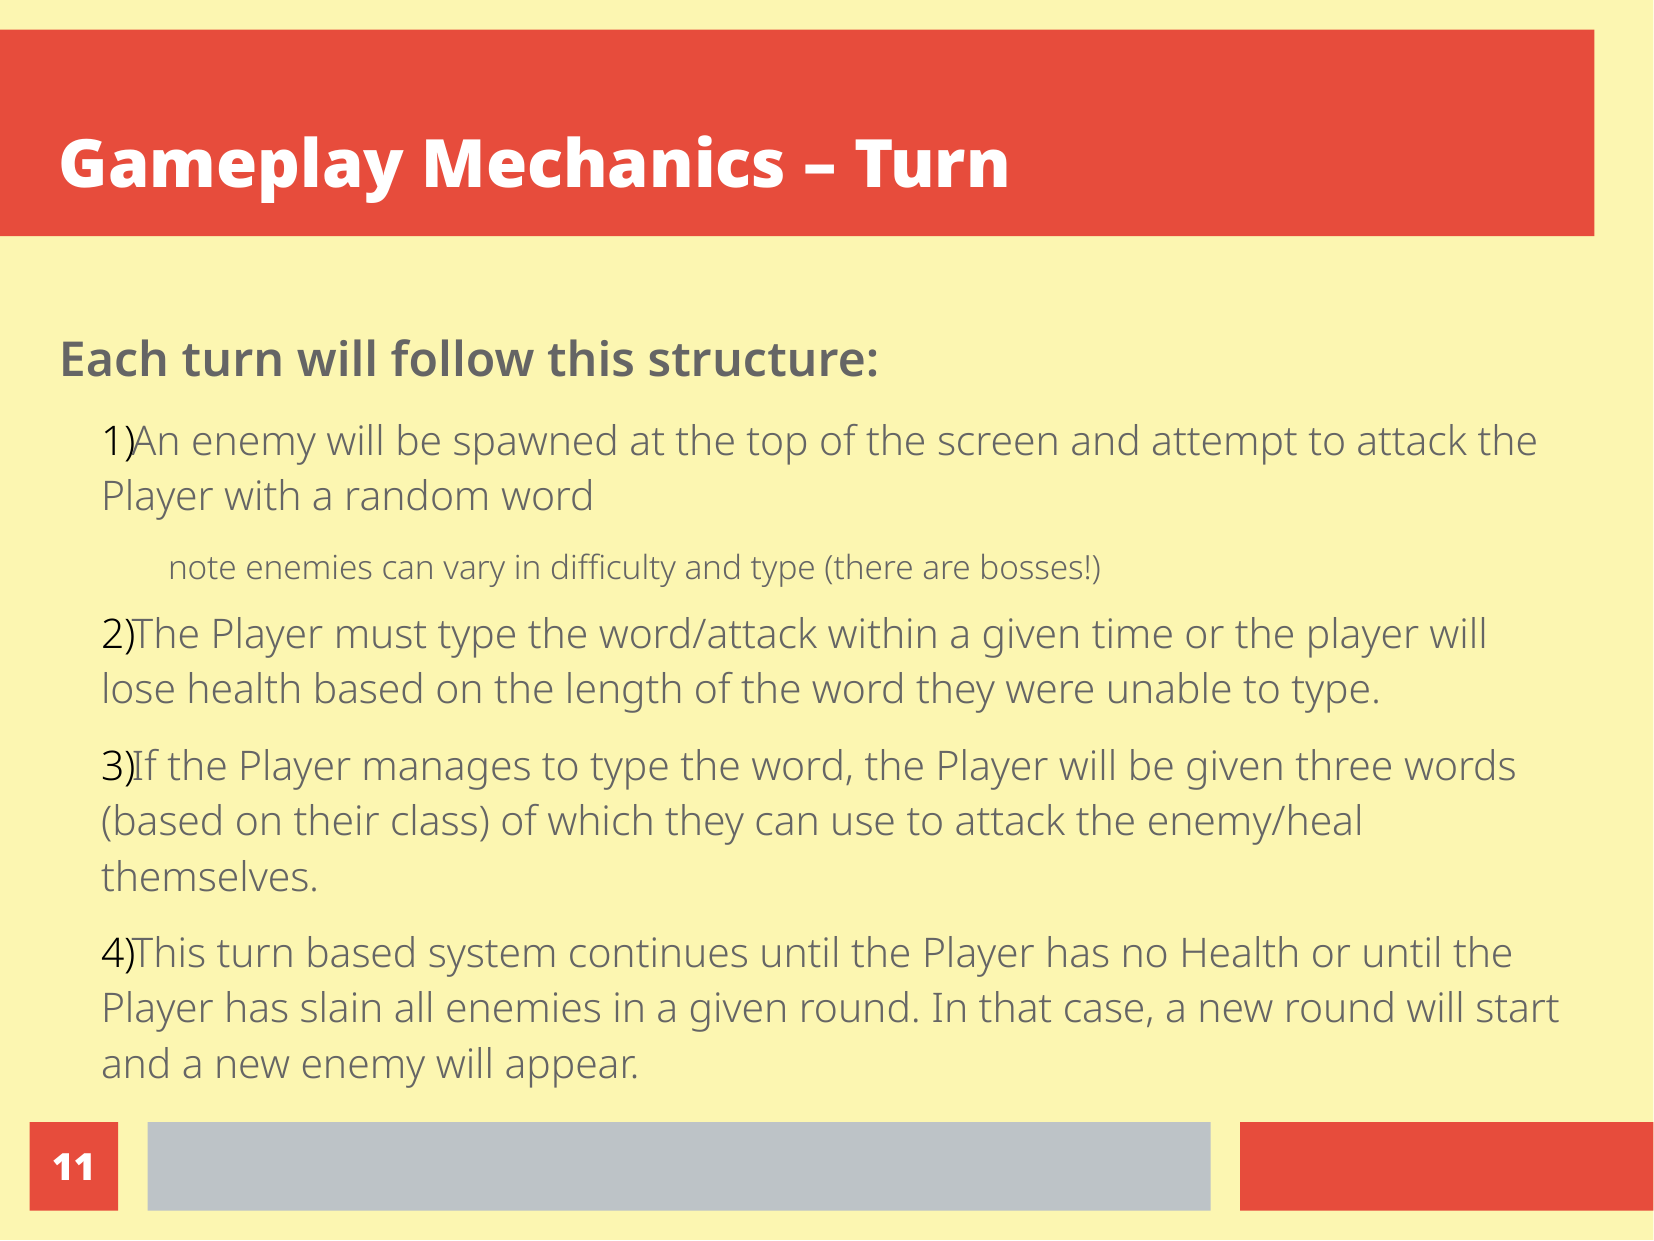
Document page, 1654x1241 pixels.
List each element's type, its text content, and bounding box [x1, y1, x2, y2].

title Gameplay Mechanics – Turn [59, 59, 1595, 207]
list Each turn will follow this structure: An enemy will be spawned at the top of the screen and attempt to attack the Player with a random word note enemies can vary in difficulty and type (there are bosses!) The Player must type the word/attack within a given time or the player will lose health based on the length of the word they were unable to type. If the Player manages to type the word, the Player will be given three words (based on their class) of which they can use to attack the enemy/heal themselves. This turn based system continues until the Player has no Health or until the Player has slain all enemies in a given round. In that case, a new round will start and a new enemy will appear. [59, 324, 1565, 1093]
